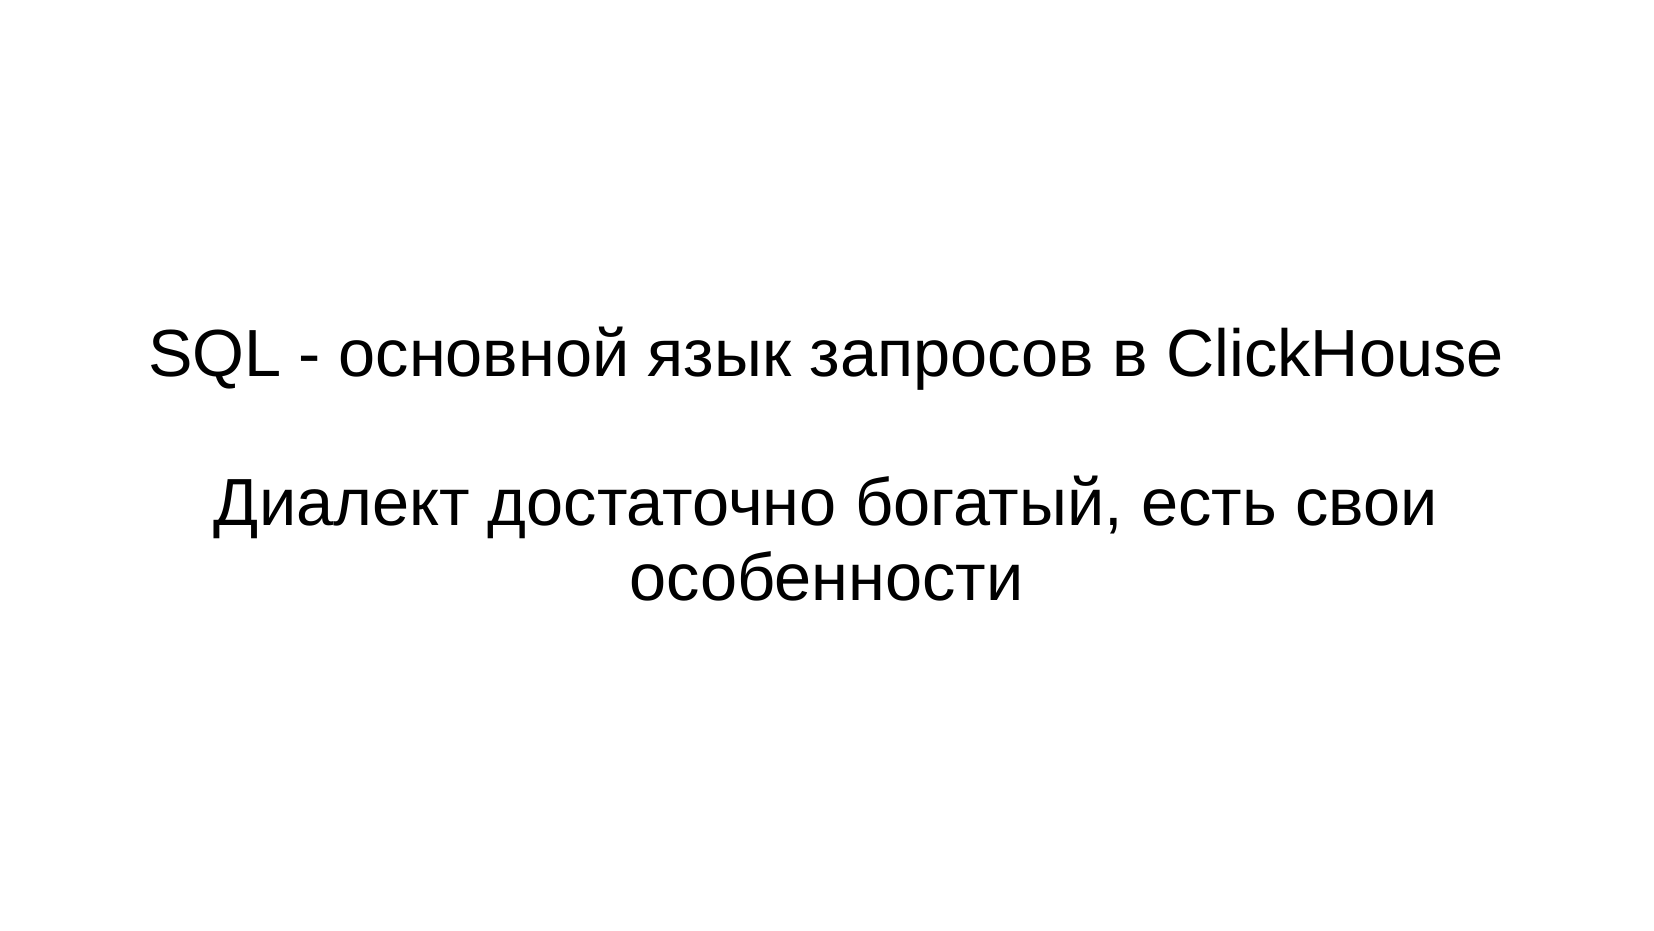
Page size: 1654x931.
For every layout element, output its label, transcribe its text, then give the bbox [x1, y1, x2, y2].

subtitle SQL - основной язык запросов в ClickHouse Диалект достаточно богатый, есть свои особенности [82, 90, 1571, 841]
